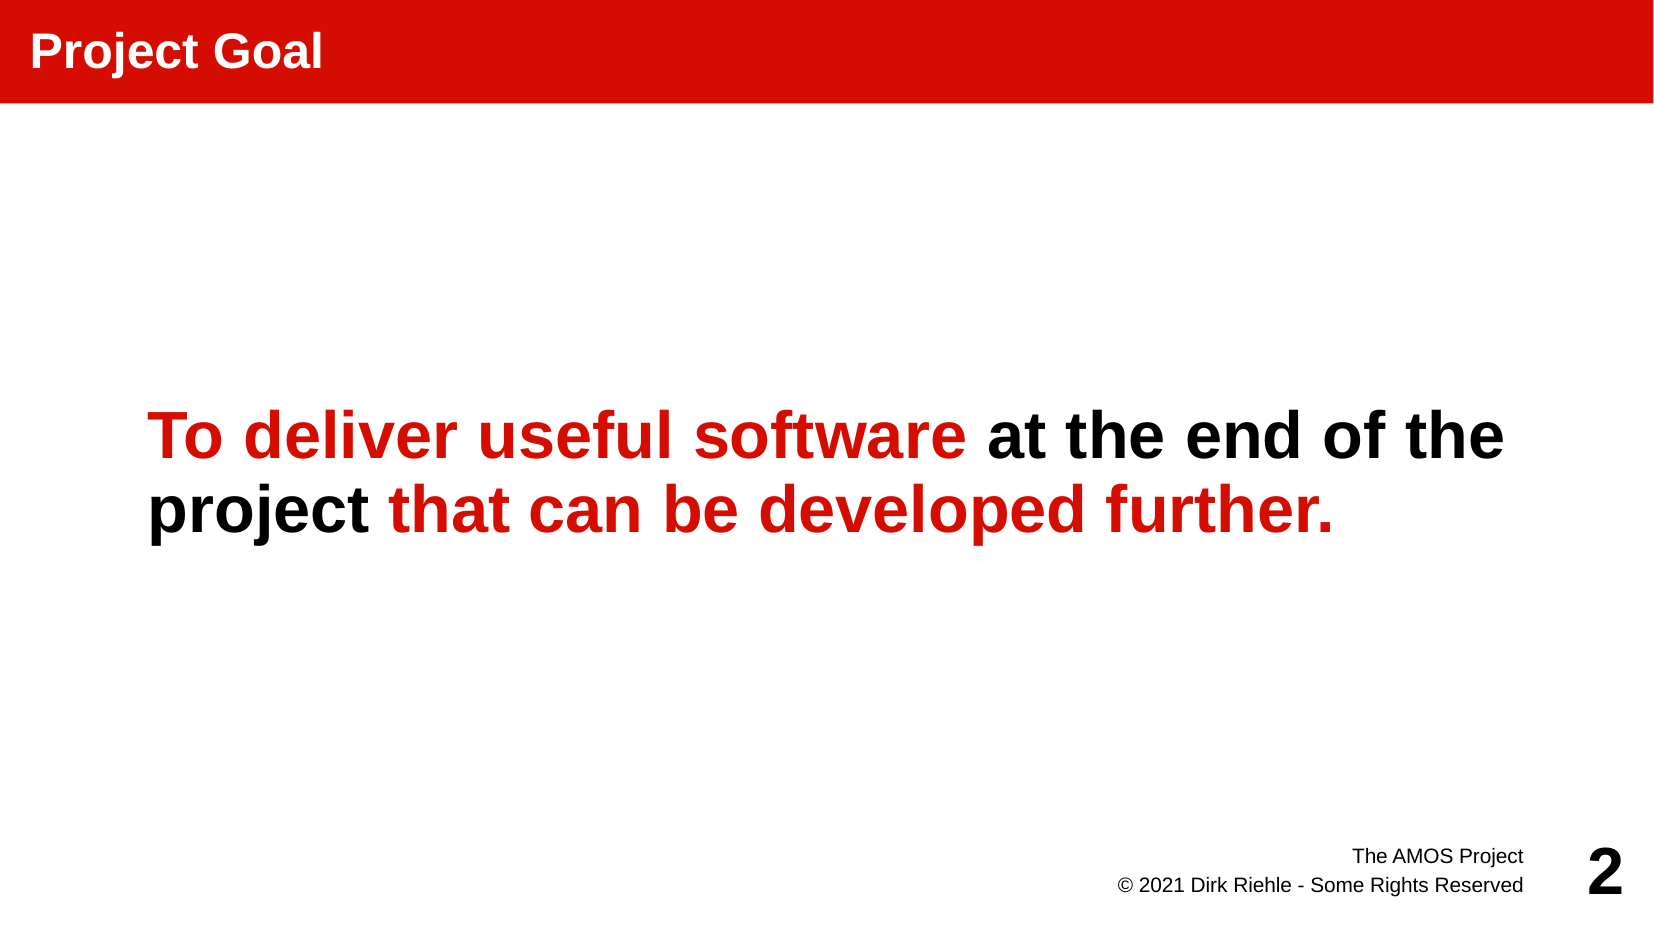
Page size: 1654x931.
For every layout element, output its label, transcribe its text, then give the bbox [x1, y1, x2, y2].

title Project Goal [0, 0, 1654, 104]
subtitle To deliver useful software at the end of the project that can be developed further. [29, 132, 1625, 813]
